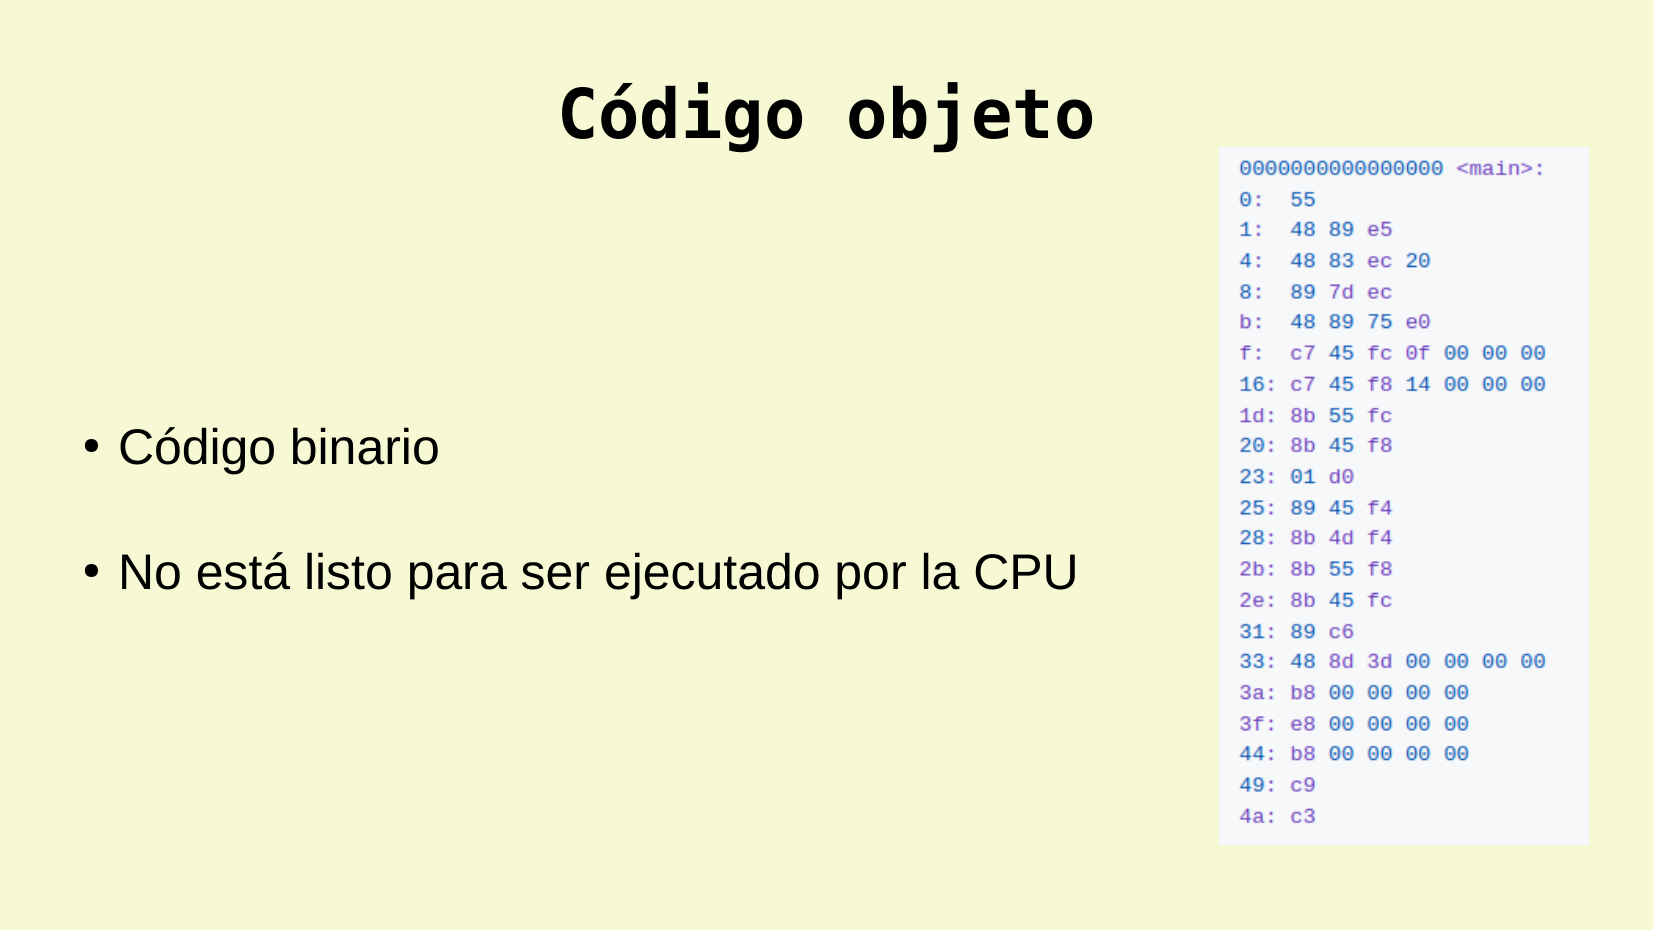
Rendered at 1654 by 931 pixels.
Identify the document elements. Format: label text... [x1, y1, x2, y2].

title Código objeto [82, 37, 1571, 193]
list Código binario No está listo para ser ejecutado por la CPU [82, 314, 1149, 706]
picture [1219, 147, 1589, 845]
